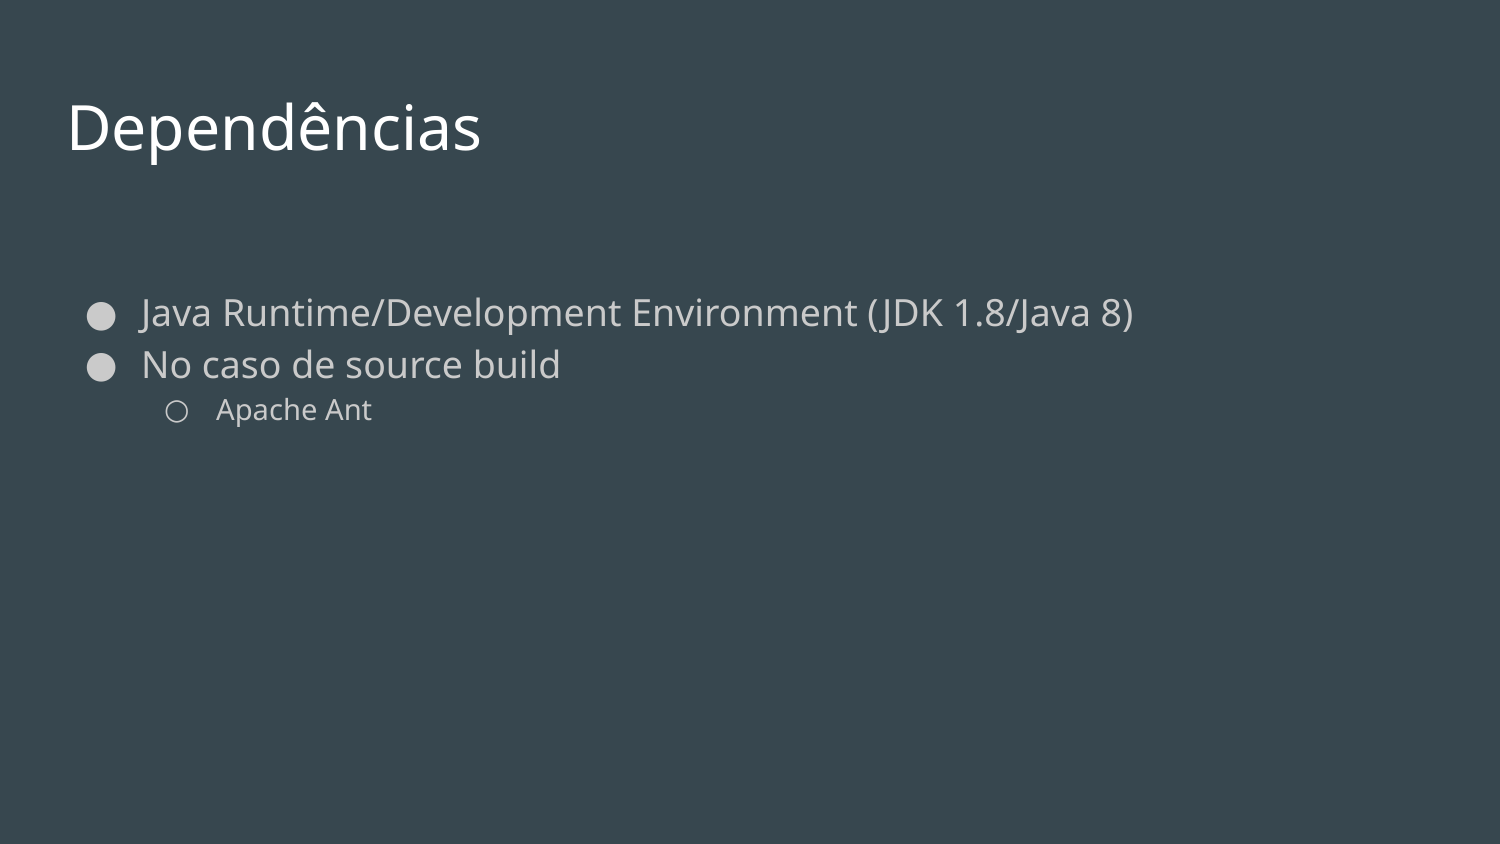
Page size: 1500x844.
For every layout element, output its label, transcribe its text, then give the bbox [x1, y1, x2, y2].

title Dependências [51, 72, 1449, 167]
list Java Runtime/Development Environment (JDK 1.8/Java 8) No caso de source build Apache Ant [51, 189, 1449, 750]
